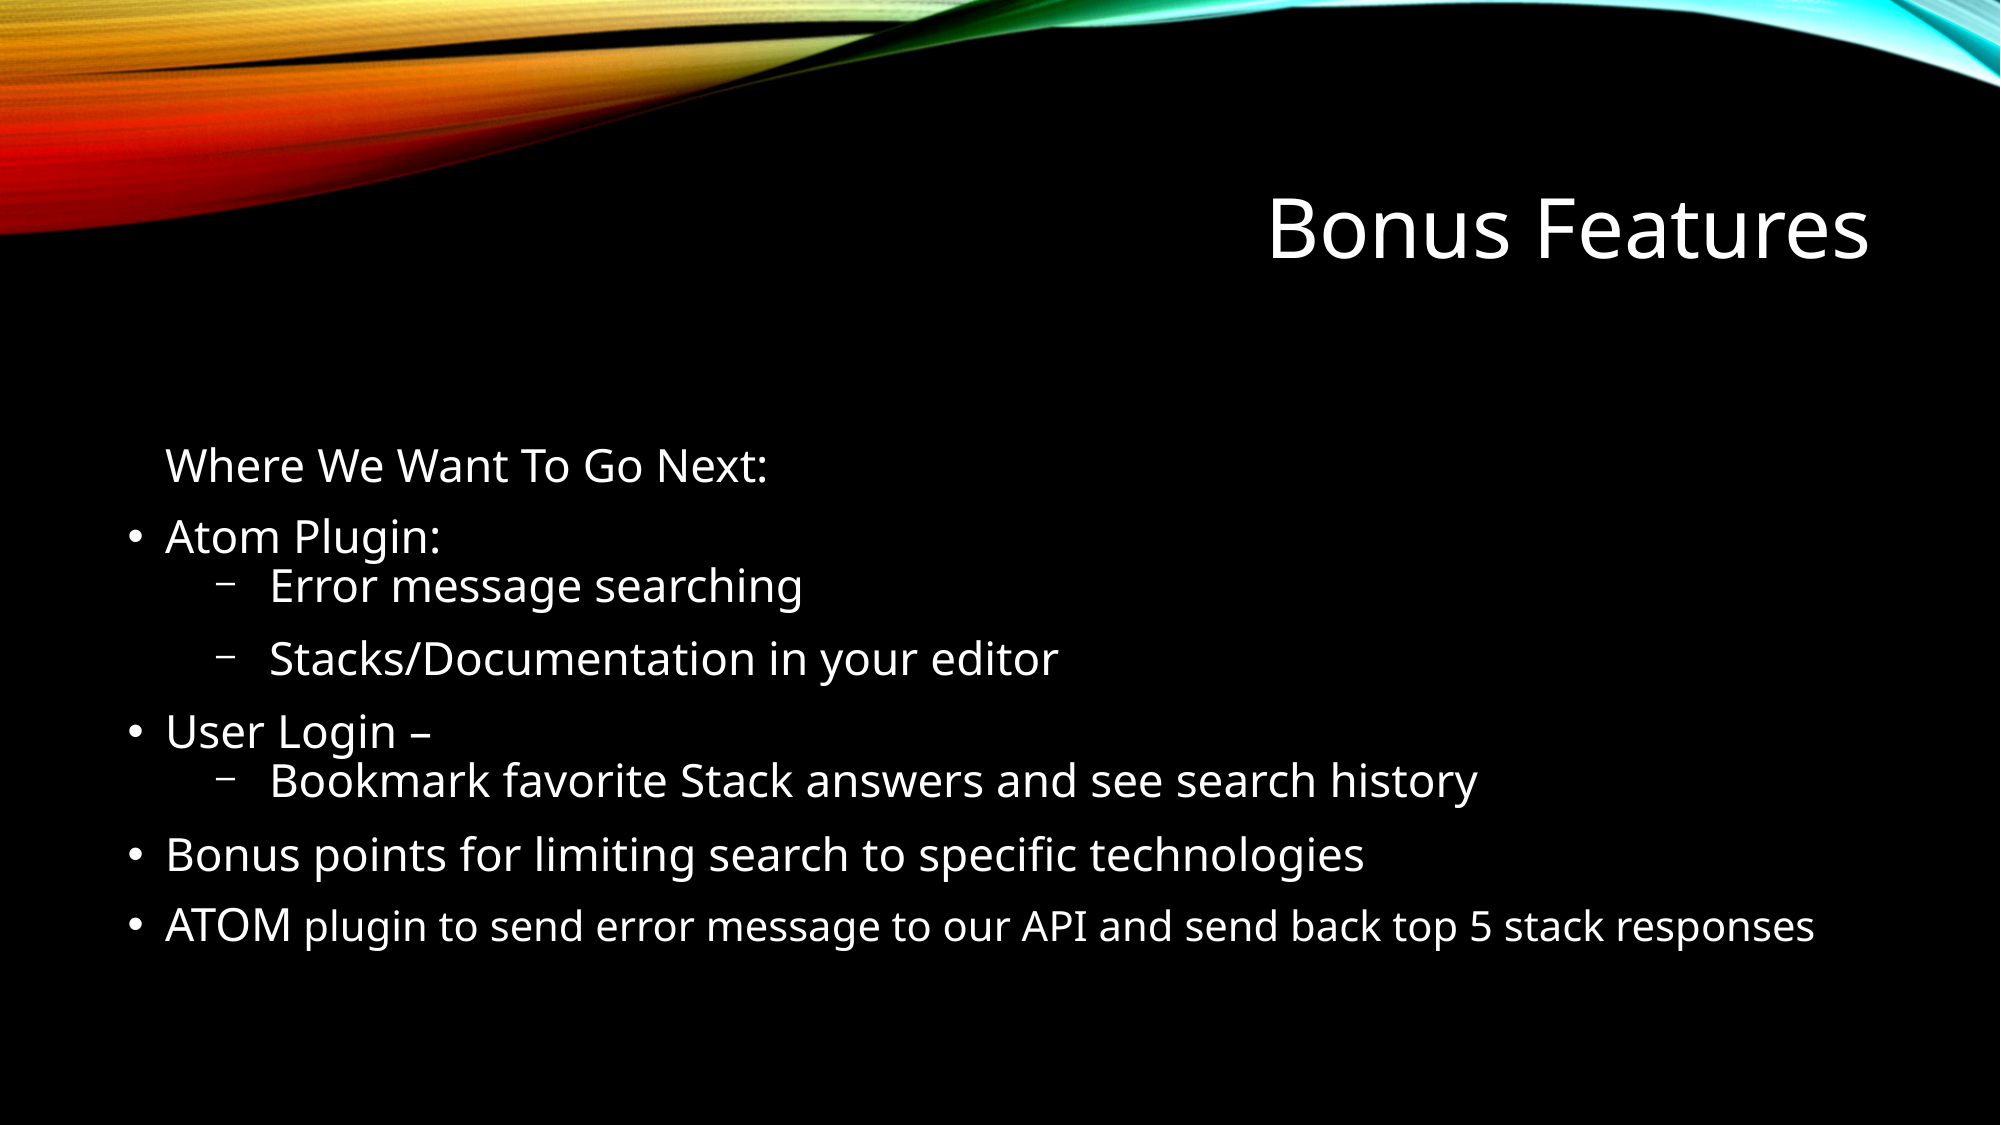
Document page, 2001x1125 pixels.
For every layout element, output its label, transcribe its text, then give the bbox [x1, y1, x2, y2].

title Bonus Features [474, 125, 1888, 338]
picture [0, 0, 2000, 237]
list Where We Want To Go Next: Atom Plugin: Error message searching Stacks/Documentation in your editor User Login – Bookmark favorite Stack answers and see search history Bonus points for limiting search to specific technologies ATOM plugin to send error message to our API and send back top 5 stack responses [112, 360, 1888, 1021]
